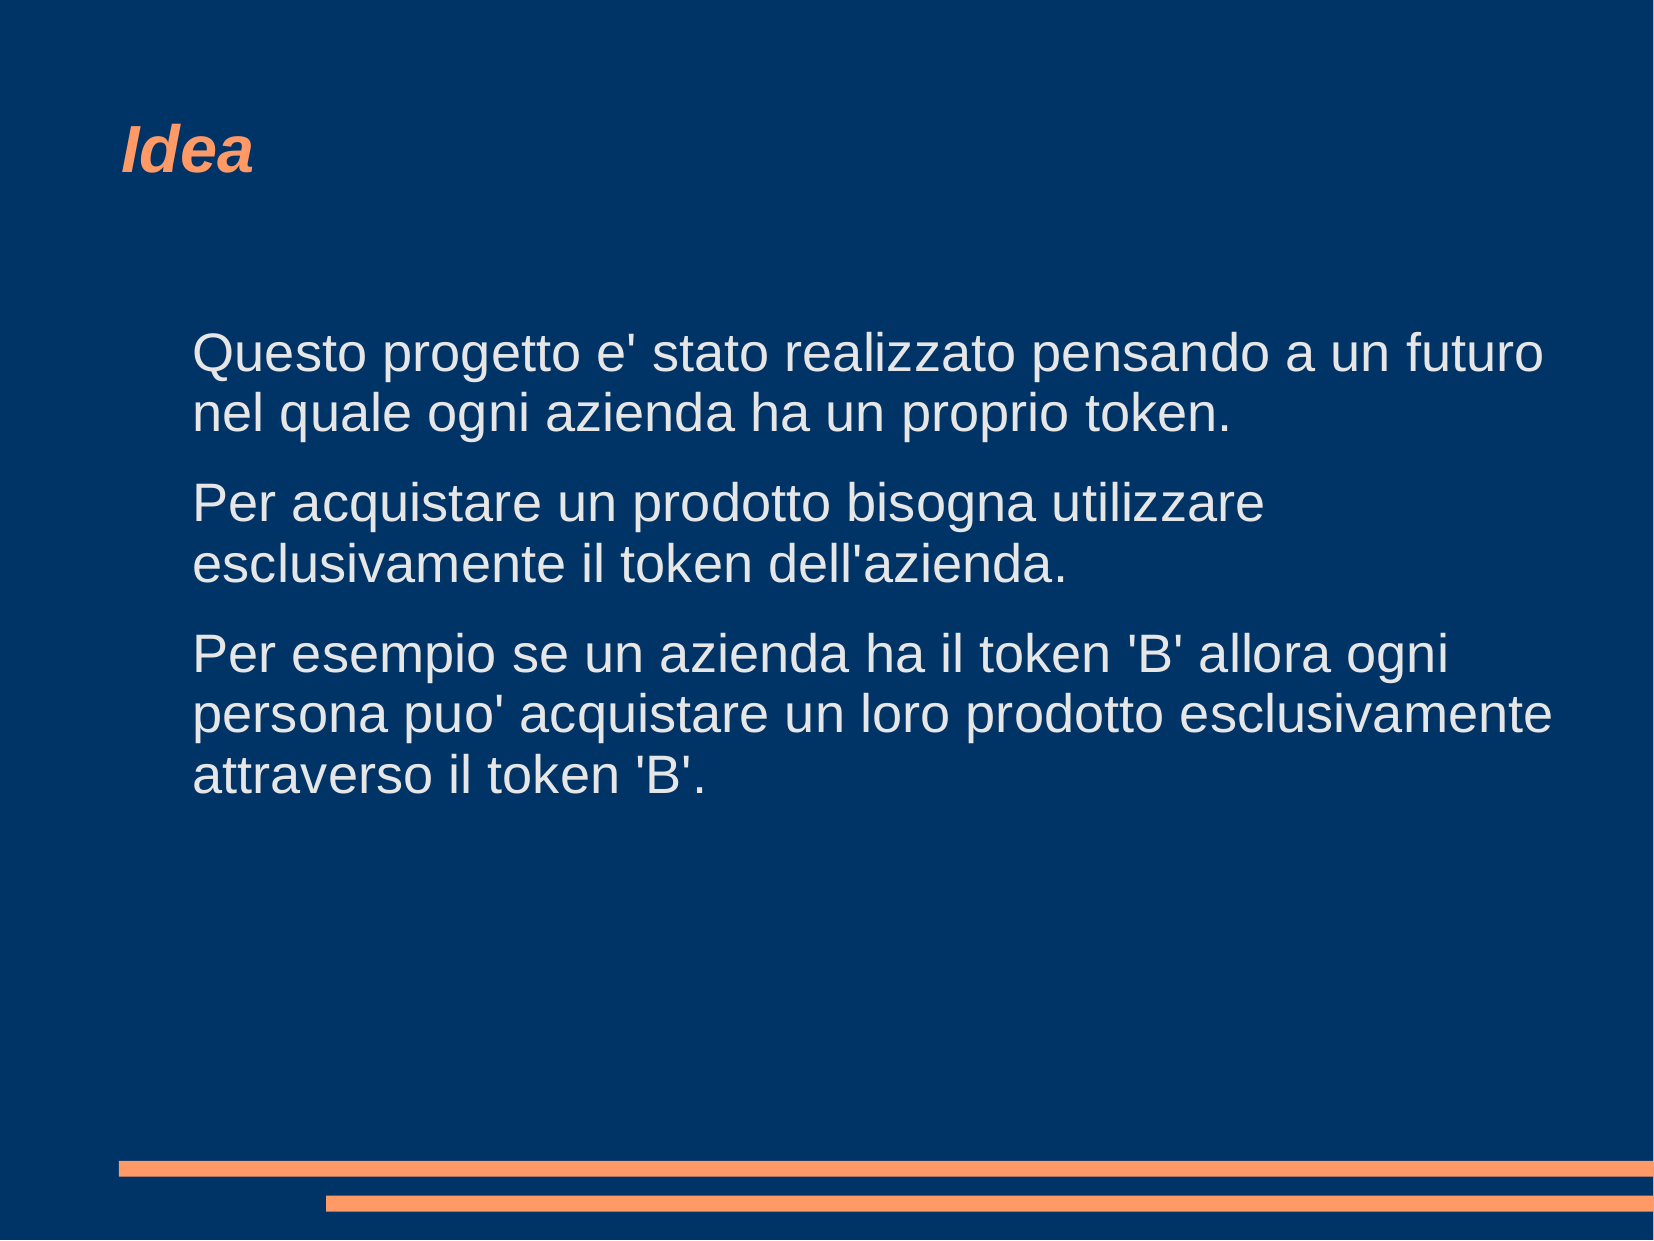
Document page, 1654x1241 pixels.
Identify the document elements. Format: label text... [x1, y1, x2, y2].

list Questo progetto e' stato realizzato pensando a un futuro nel quale ogni azienda ha un proprio token. Per acquistare un prodotto bisogna utilizzare esclusivamente il token dell'azienda. Per esempio se un azienda ha il token 'B' allora ogni persona puo' acquistare un loro prodotto esclusivamente attraverso il token 'B'. [121, 322, 1561, 1132]
title Idea [121, 46, 1534, 254]
